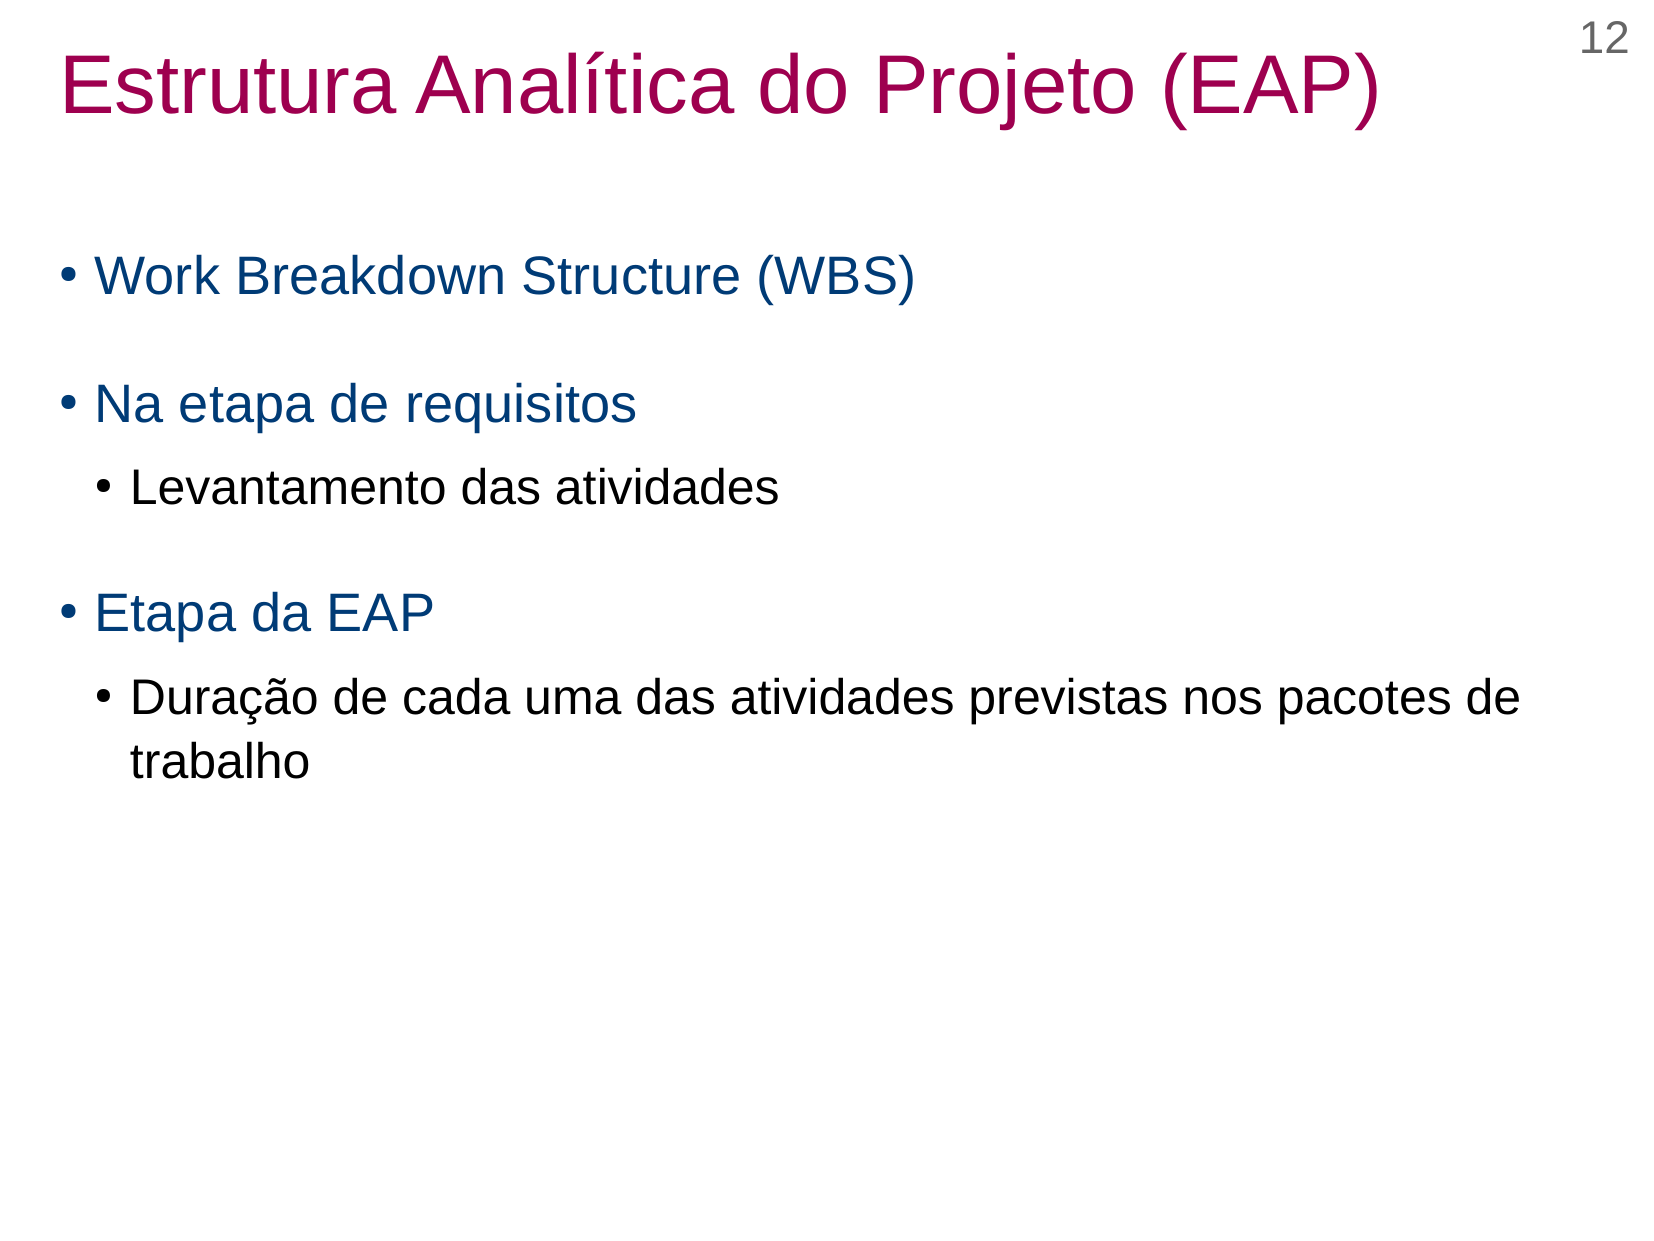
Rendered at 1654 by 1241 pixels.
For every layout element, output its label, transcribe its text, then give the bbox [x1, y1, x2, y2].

title Estrutura Analítica do Projeto (EAP) [59, 29, 1595, 148]
list Work Breakdown Structure (WBS) Na etapa de requisitos Levantamento das atividades Etapa da EAP Duração de cada uma das atividades previstas nos pacotes de trabalho [59, 236, 1595, 1211]
